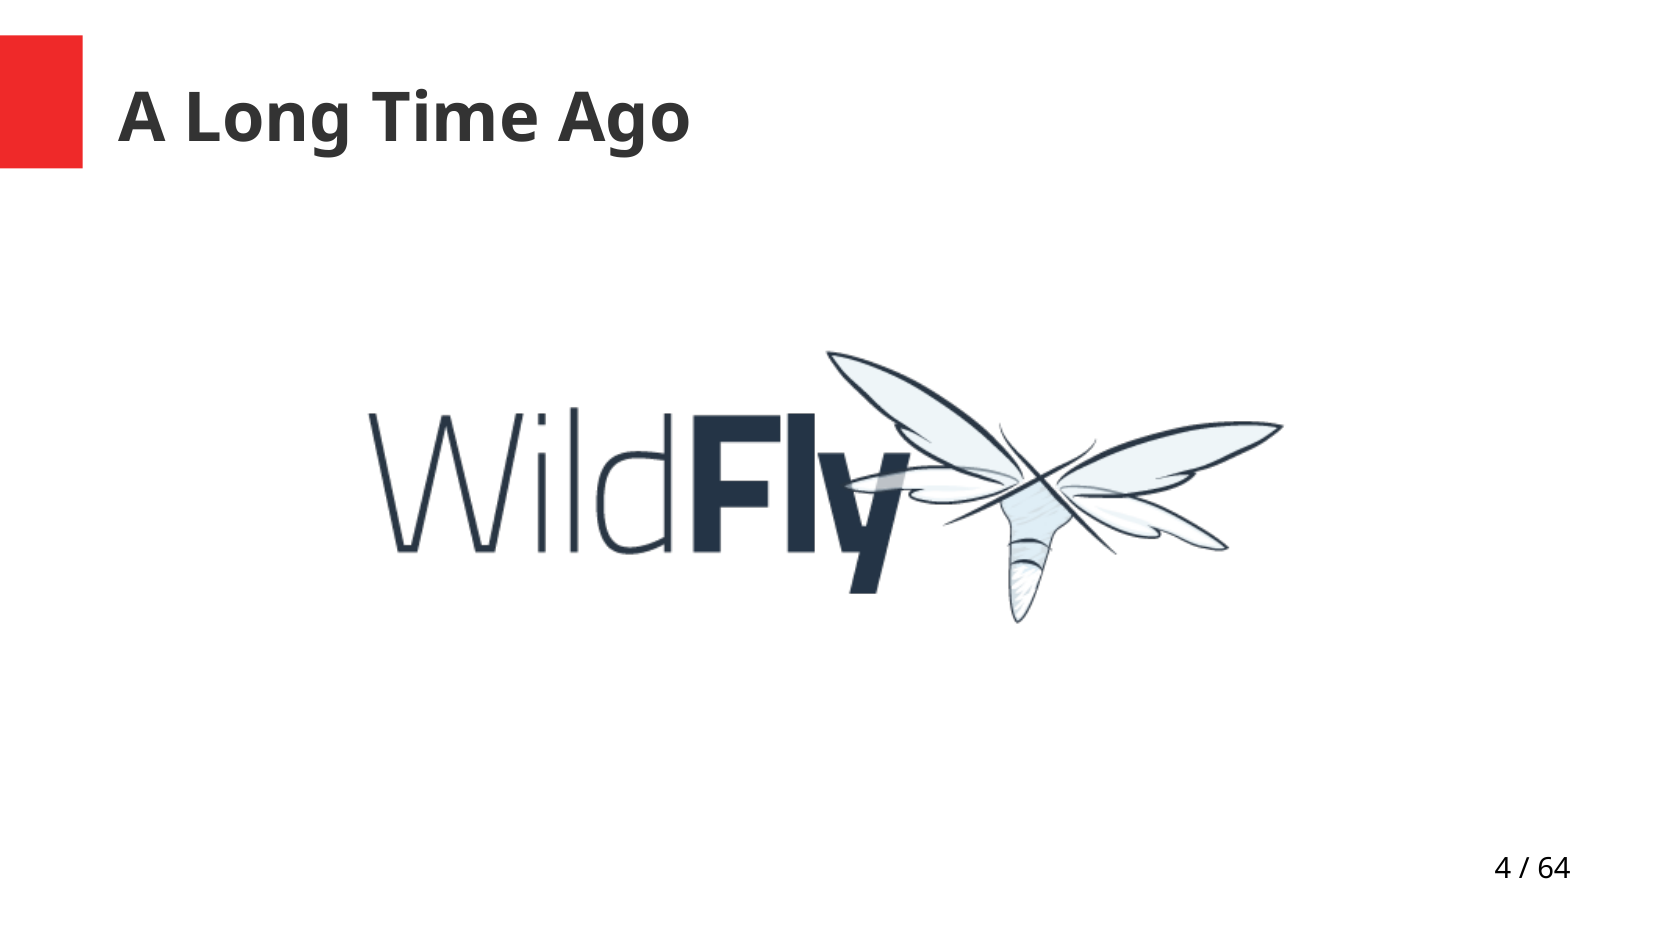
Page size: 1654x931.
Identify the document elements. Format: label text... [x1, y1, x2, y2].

title A Long Time Ago [118, 37, 1571, 193]
picture [360, 348, 1298, 631]
